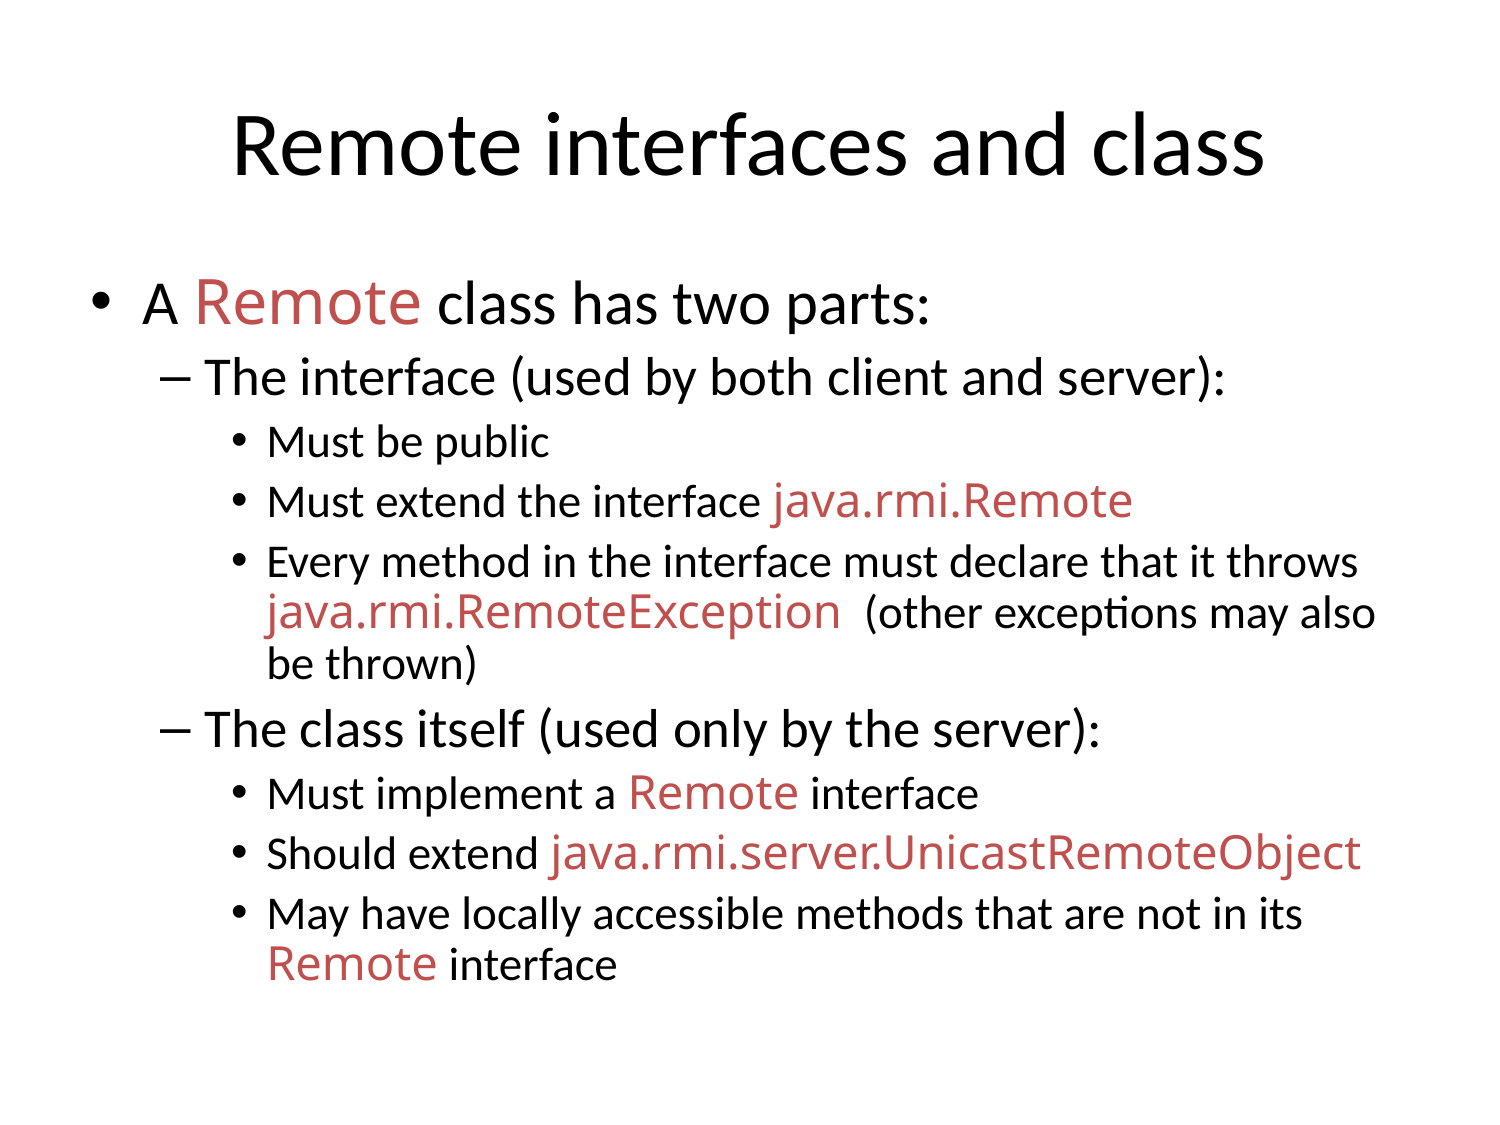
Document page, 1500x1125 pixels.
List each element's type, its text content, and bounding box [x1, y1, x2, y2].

list A Remote class has two parts: The interface (used by both client and server): Must be public Must extend the interface java.rmi.Remote Every method in the interface must declare that it throws java.rmi.RemoteException (other exceptions may also be thrown) The class itself (used only by the server): Must implement a Remote interface Should extend java.rmi.server.UnicastRemoteObject May have locally accessible methods that are not in its Remote interface [75, 262, 1425, 1005]
title Remote interfaces and class [75, 45, 1425, 233]
